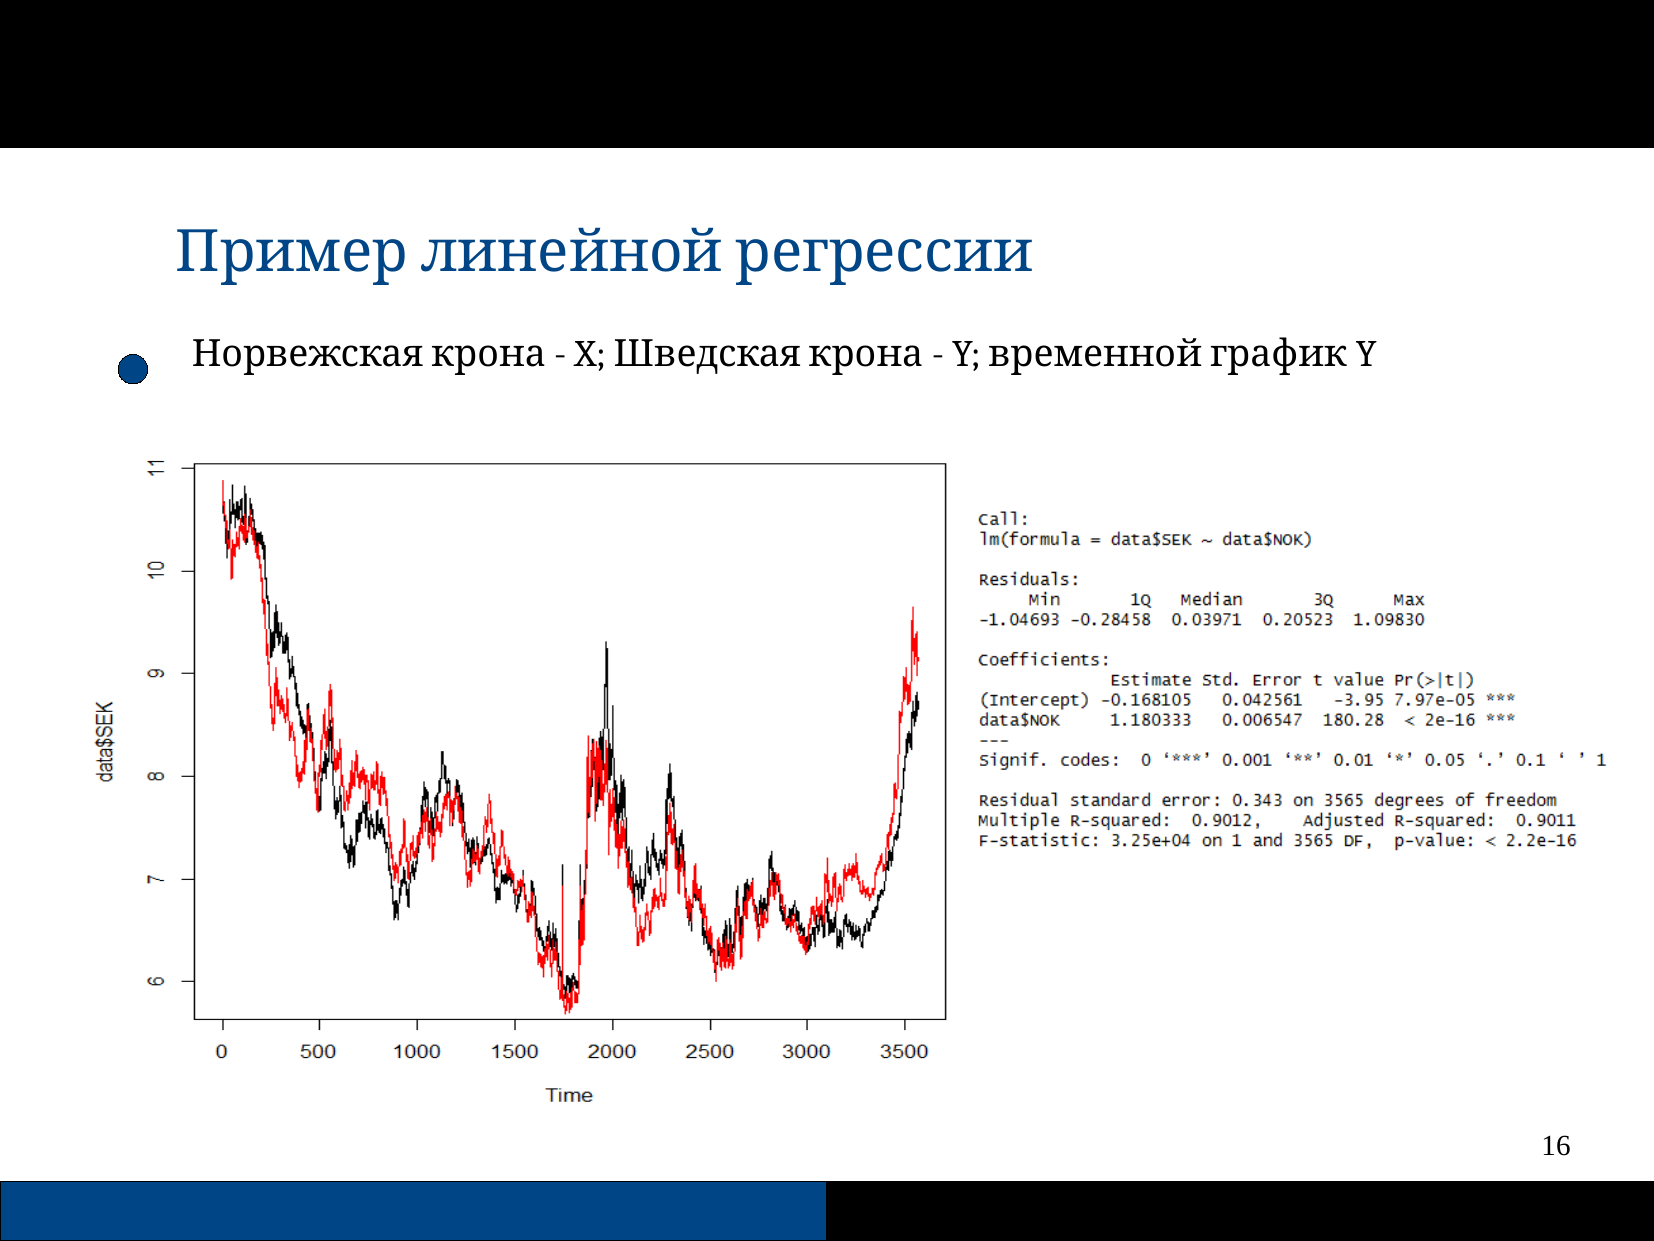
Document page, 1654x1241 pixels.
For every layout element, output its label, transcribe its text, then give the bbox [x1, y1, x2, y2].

text_box [0, 0, 1654, 148]
text_box [118, 354, 148, 384]
text_box [0, 1181, 1654, 1241]
text_box Пример линейной регрессии [160, 211, 1300, 299]
text_box Норвежская крона - X; Шведская крона - Y; временной график Y [177, 324, 1388, 384]
picture [88, 442, 1625, 1123]
